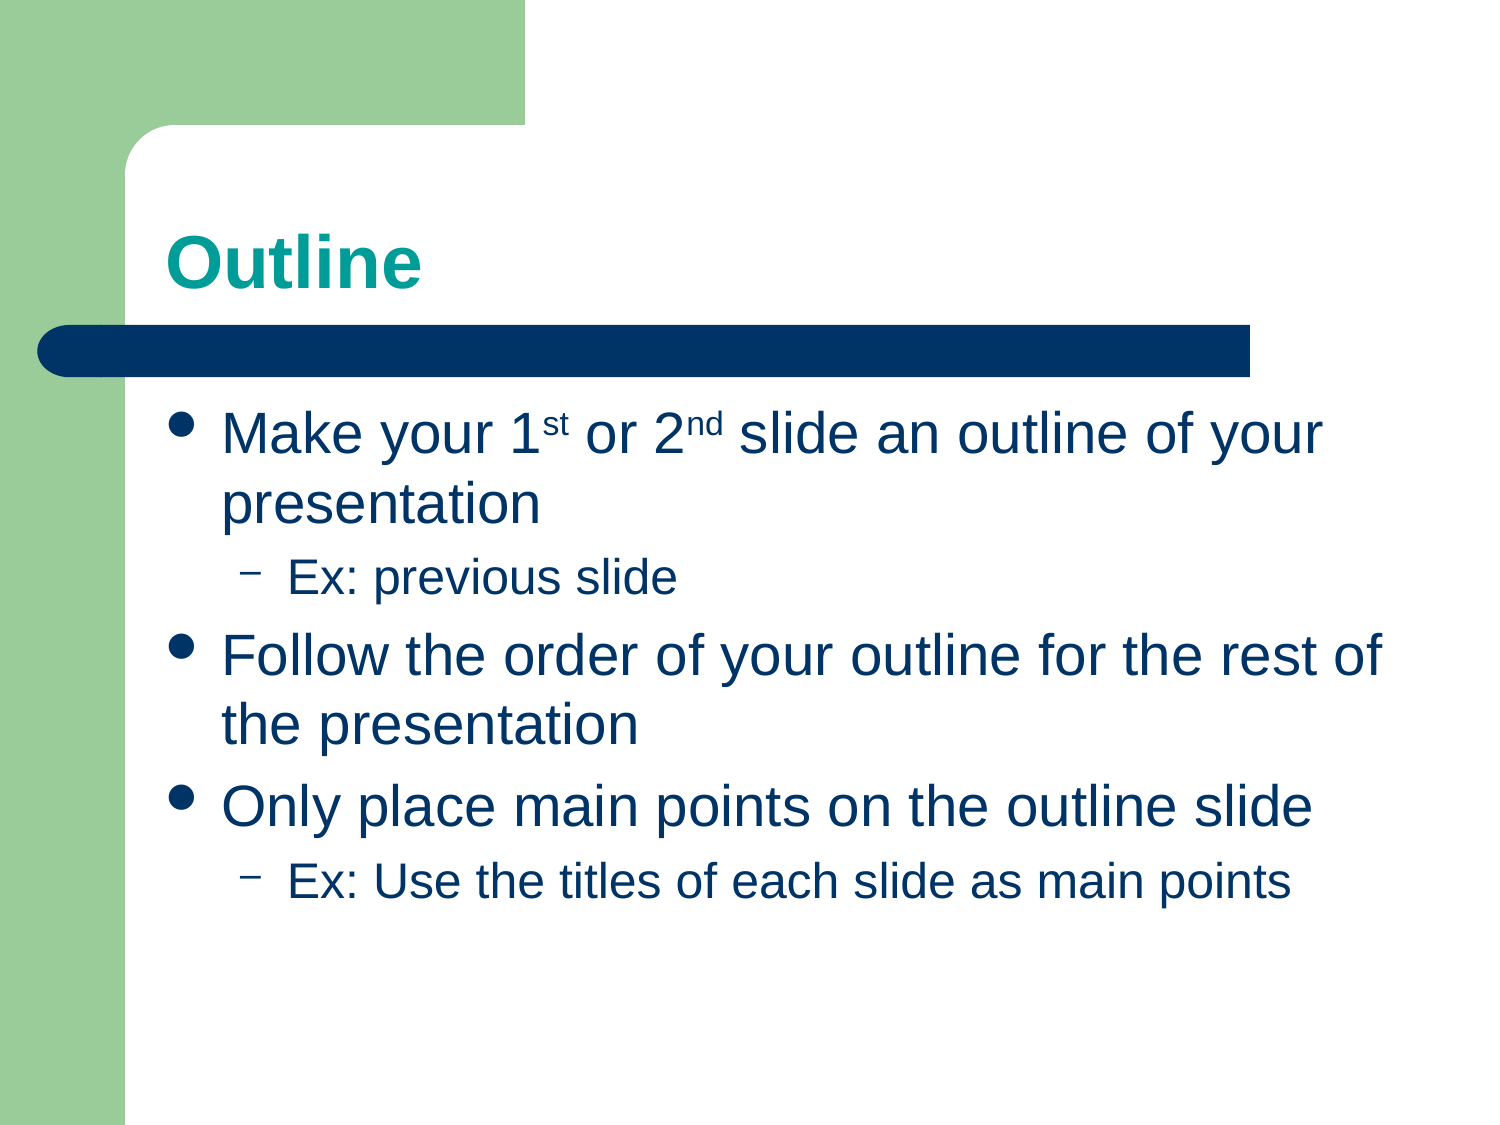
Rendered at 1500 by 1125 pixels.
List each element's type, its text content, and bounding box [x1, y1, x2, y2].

title Outline [150, 125, 1463, 313]
list Make your 1st or 2nd slide an outline of your presentation Ex: previous slide Follow the order of your outline for the rest of the presentation Only place main points on the outline slide Ex: Use the titles of each slide as main points [150, 387, 1463, 1000]
